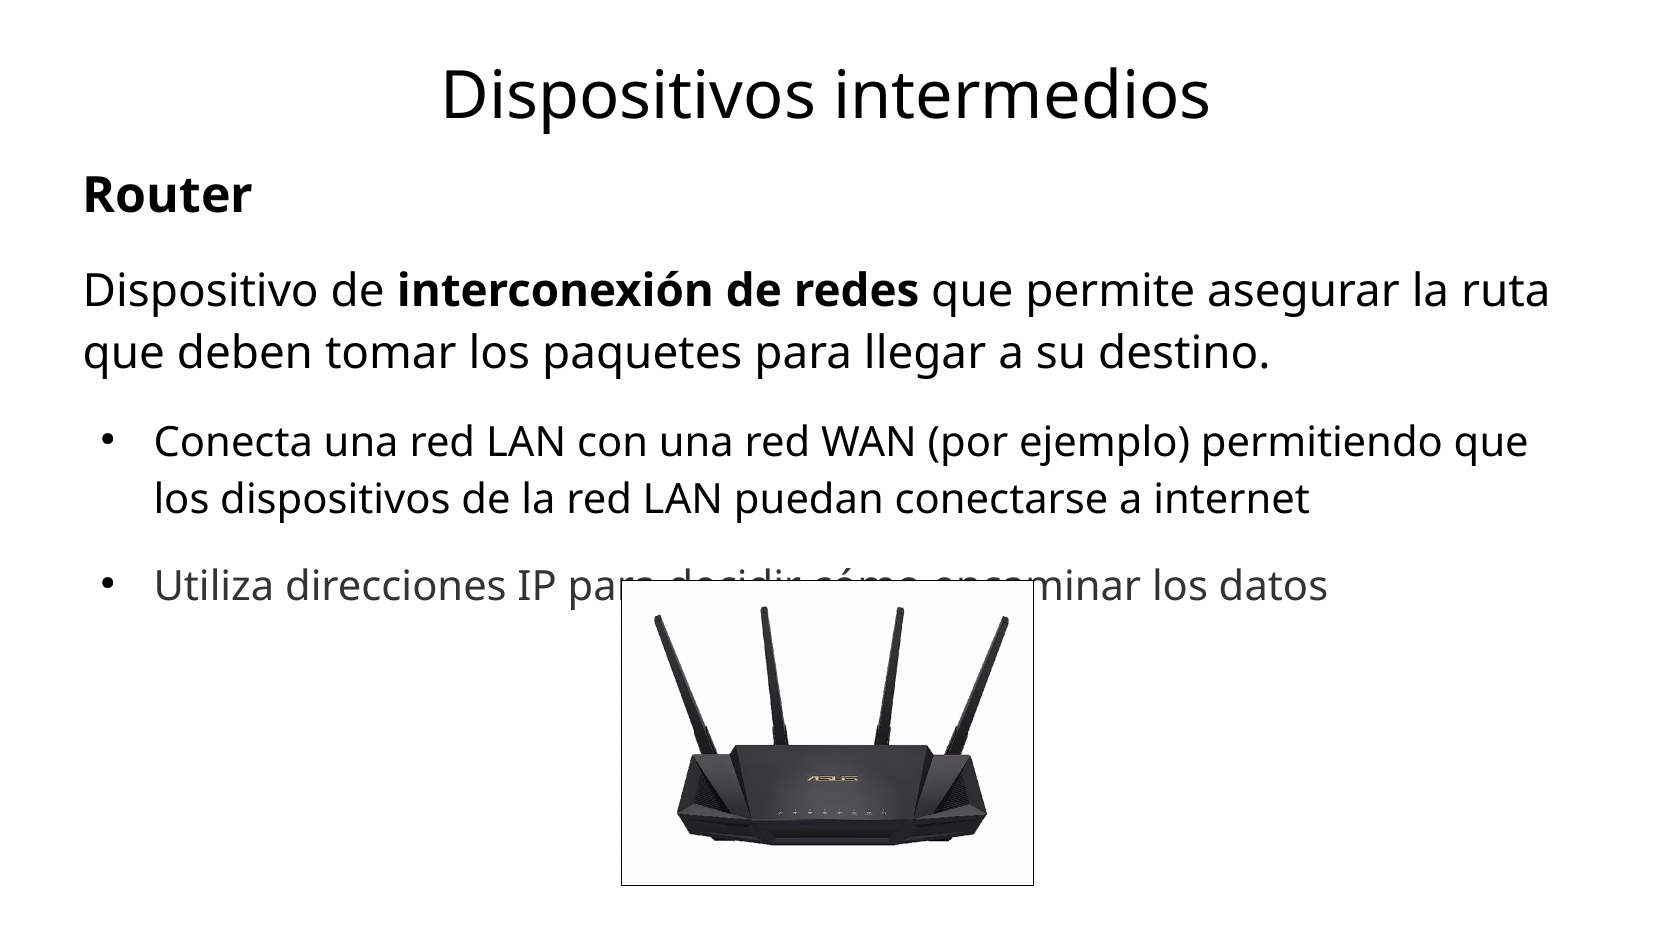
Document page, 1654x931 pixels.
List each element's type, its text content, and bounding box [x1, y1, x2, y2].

picture [621, 580, 1034, 886]
list Router Dispositivo de interconexión de redes que permite asegurar la ruta que deben tomar los paquetes para llegar a su destino. Conecta una red LAN con una red WAN (por ejemplo) permitiendo que los dispositivos de la red LAN puedan conectarse a internet Utiliza direcciones IP para decidir cómo encaminar los datos [82, 159, 1565, 839]
title Dispositivos intermedios [82, 37, 1571, 148]
